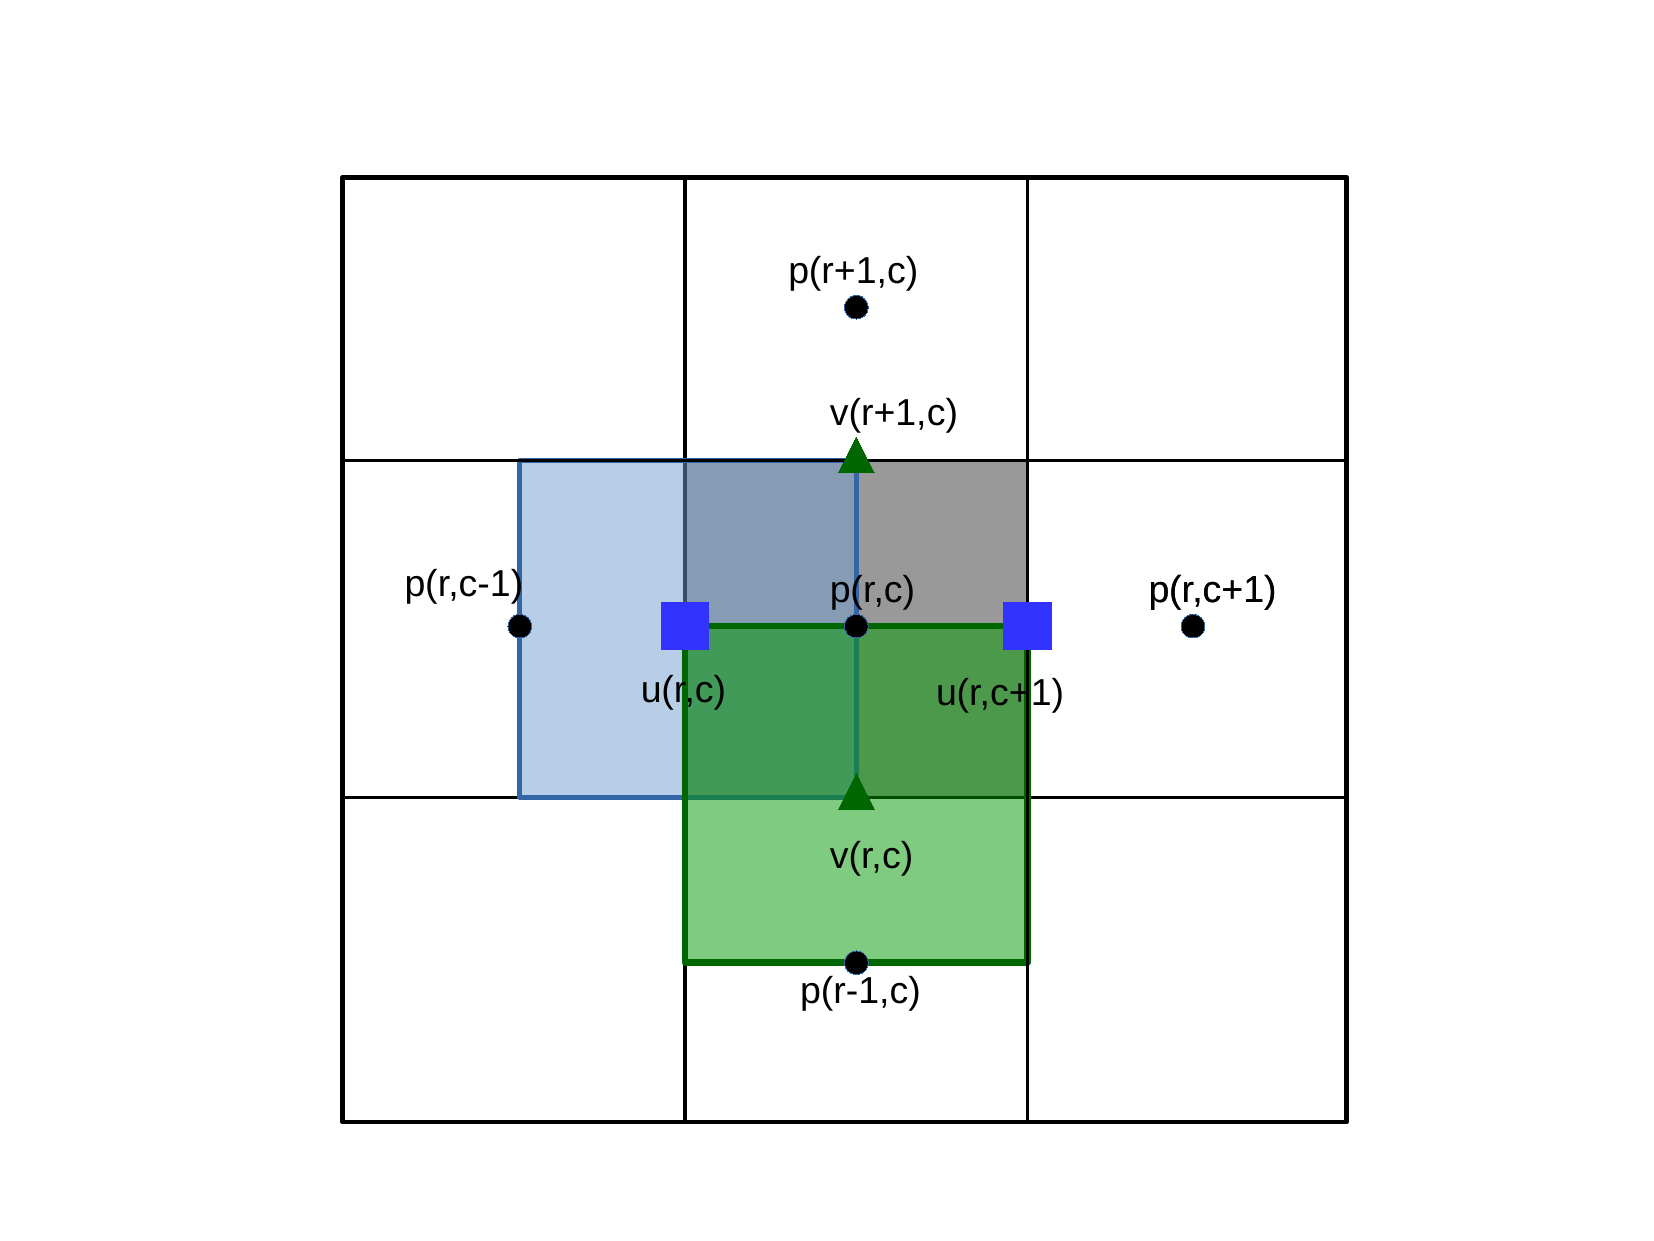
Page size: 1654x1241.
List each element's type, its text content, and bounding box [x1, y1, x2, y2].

text_box u(r,c) [625, 661, 745, 719]
text_box u(r,c+1) [921, 663, 1087, 721]
text_box [844, 299, 869, 320]
text_box p(r,c+1) [1133, 561, 1312, 618]
text_box v(r+1,c) [814, 383, 981, 441]
text_box p(r+1,c) [773, 242, 951, 299]
text_box [1181, 618, 1205, 638]
text_box v(r,c) [814, 826, 945, 884]
text_box p(r,c-1) [389, 555, 567, 612]
text_box p(r,c) [814, 561, 945, 618]
text_box [507, 441, 1052, 963]
text_box p(r-1,c) [785, 962, 963, 1020]
